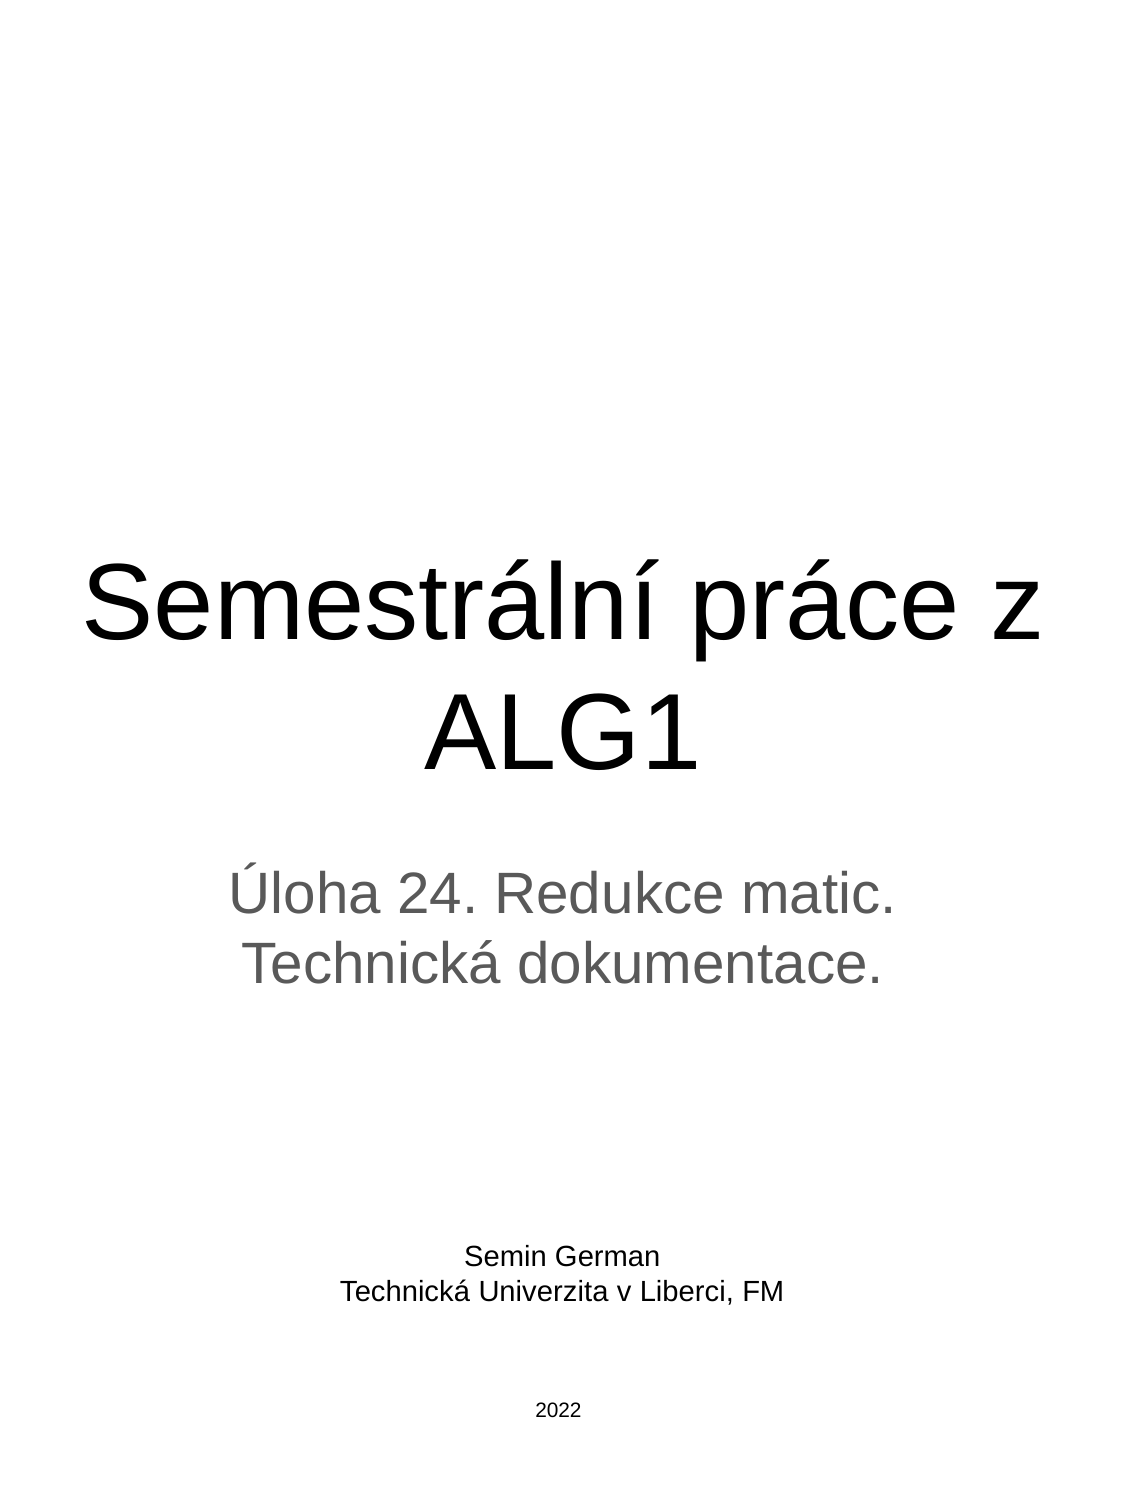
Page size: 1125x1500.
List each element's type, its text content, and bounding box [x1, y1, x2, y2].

title Semestrální práce z ALG1 [38, 499, 1088, 820]
text_box Semin German Technická Univerzita v Liberci, FM [316, 1222, 809, 1323]
text_box 2022 [520, 1382, 605, 1438]
subtitle Úloha 24. Redukce matic. Technická dokumentace. [38, 826, 1088, 1032]
